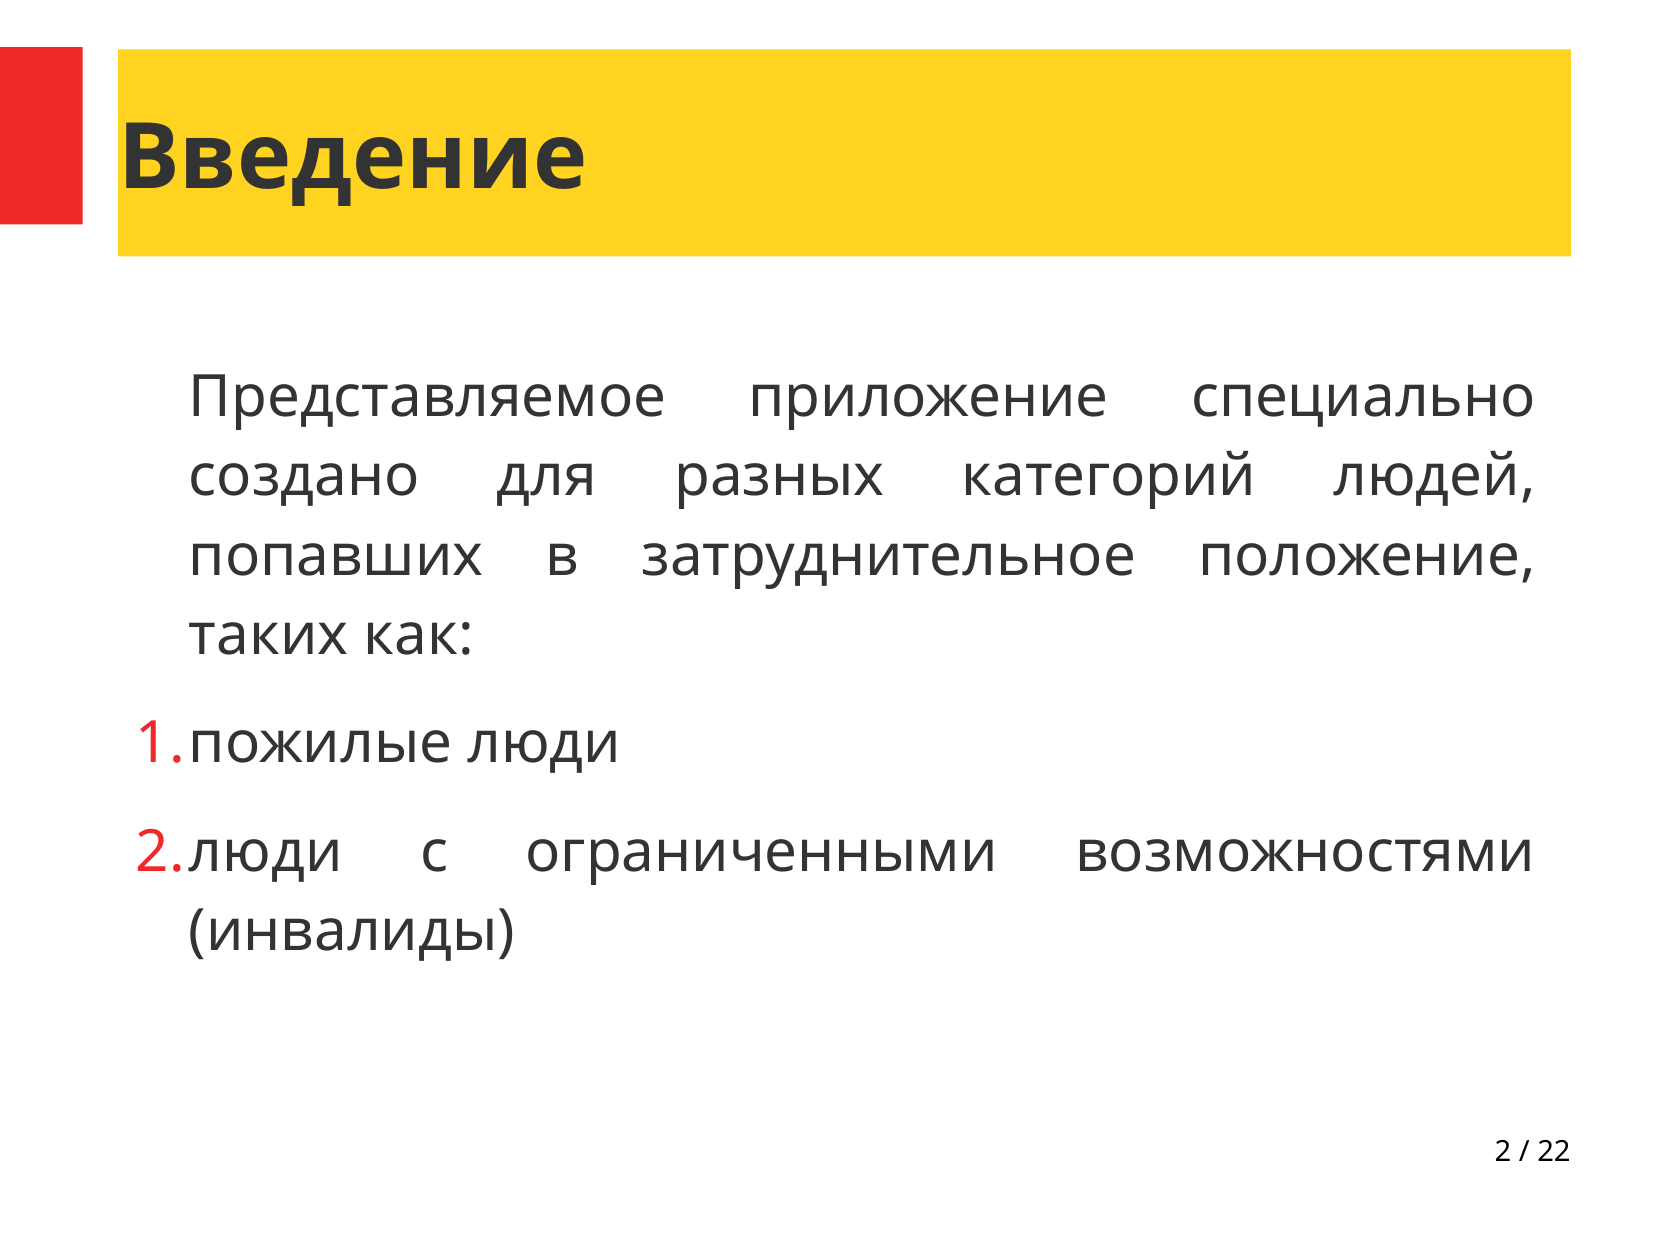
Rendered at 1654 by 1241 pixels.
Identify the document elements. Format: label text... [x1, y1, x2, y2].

list Представляемое приложение специально создано для разных категорий людей, попавших в затруднительное положение, таких как: пожилые люди люди с ограниченными возможностями (инвалиды) [118, 354, 1536, 1074]
title Введение [118, 49, 1571, 257]
